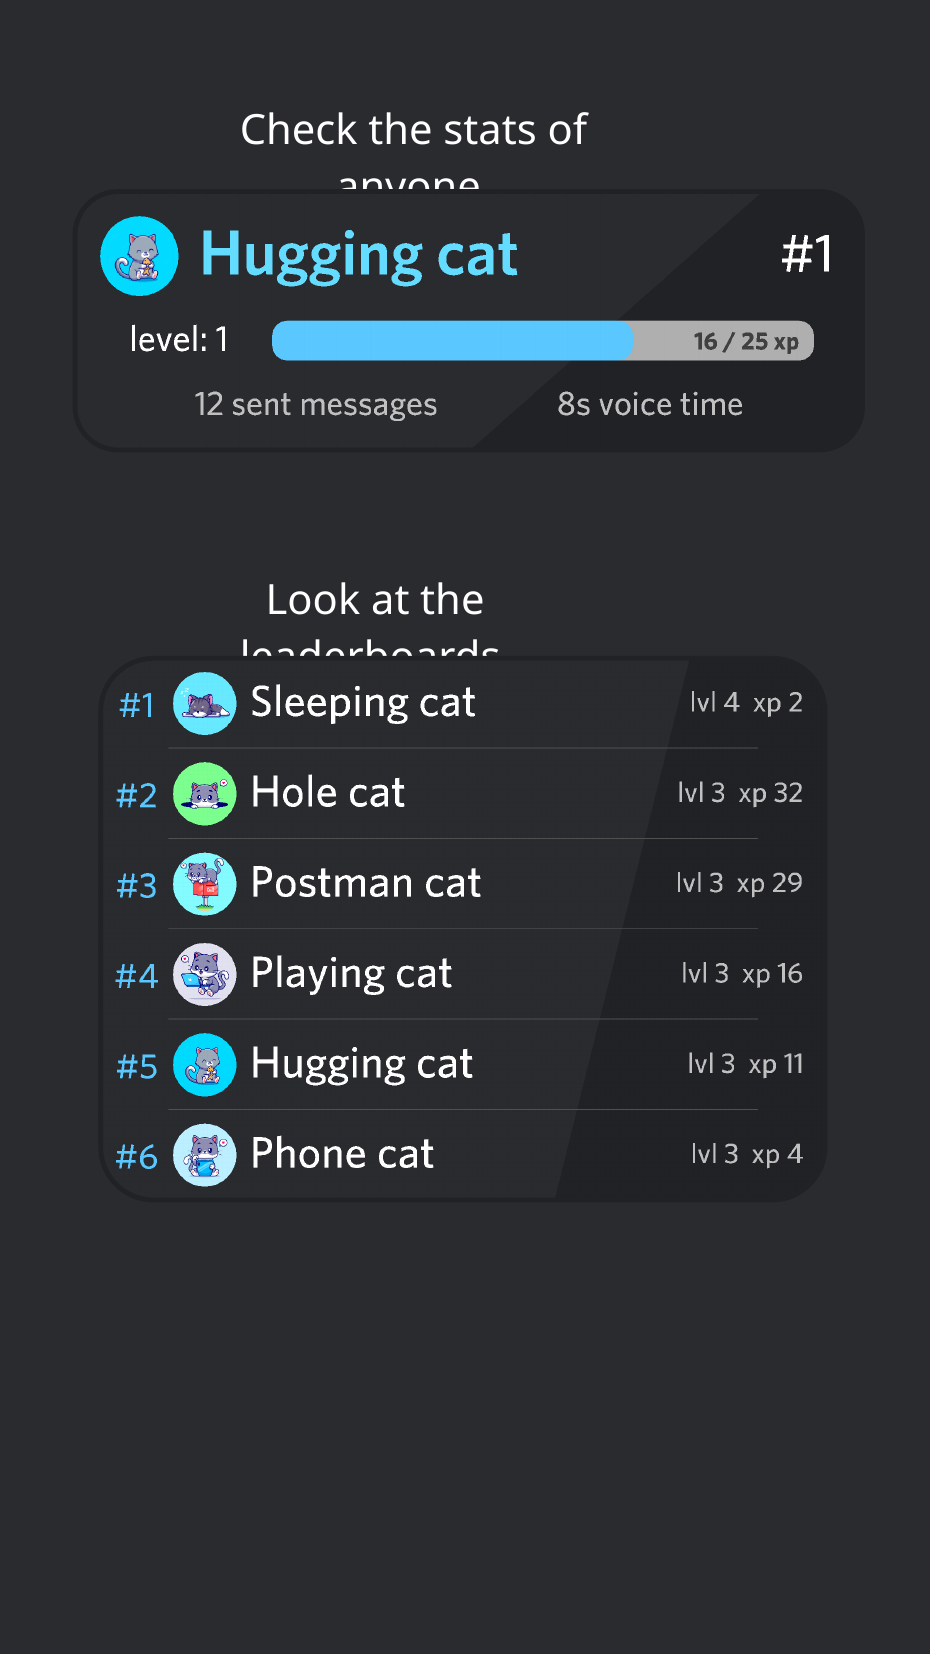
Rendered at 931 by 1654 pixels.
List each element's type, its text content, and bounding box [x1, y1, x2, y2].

text_box [100, 658, 826, 1201]
text_box [75, 191, 863, 451]
text_box Check the stats of anyone [225, 91, 713, 155]
text_box Look at the leaderboards [225, 562, 713, 638]
